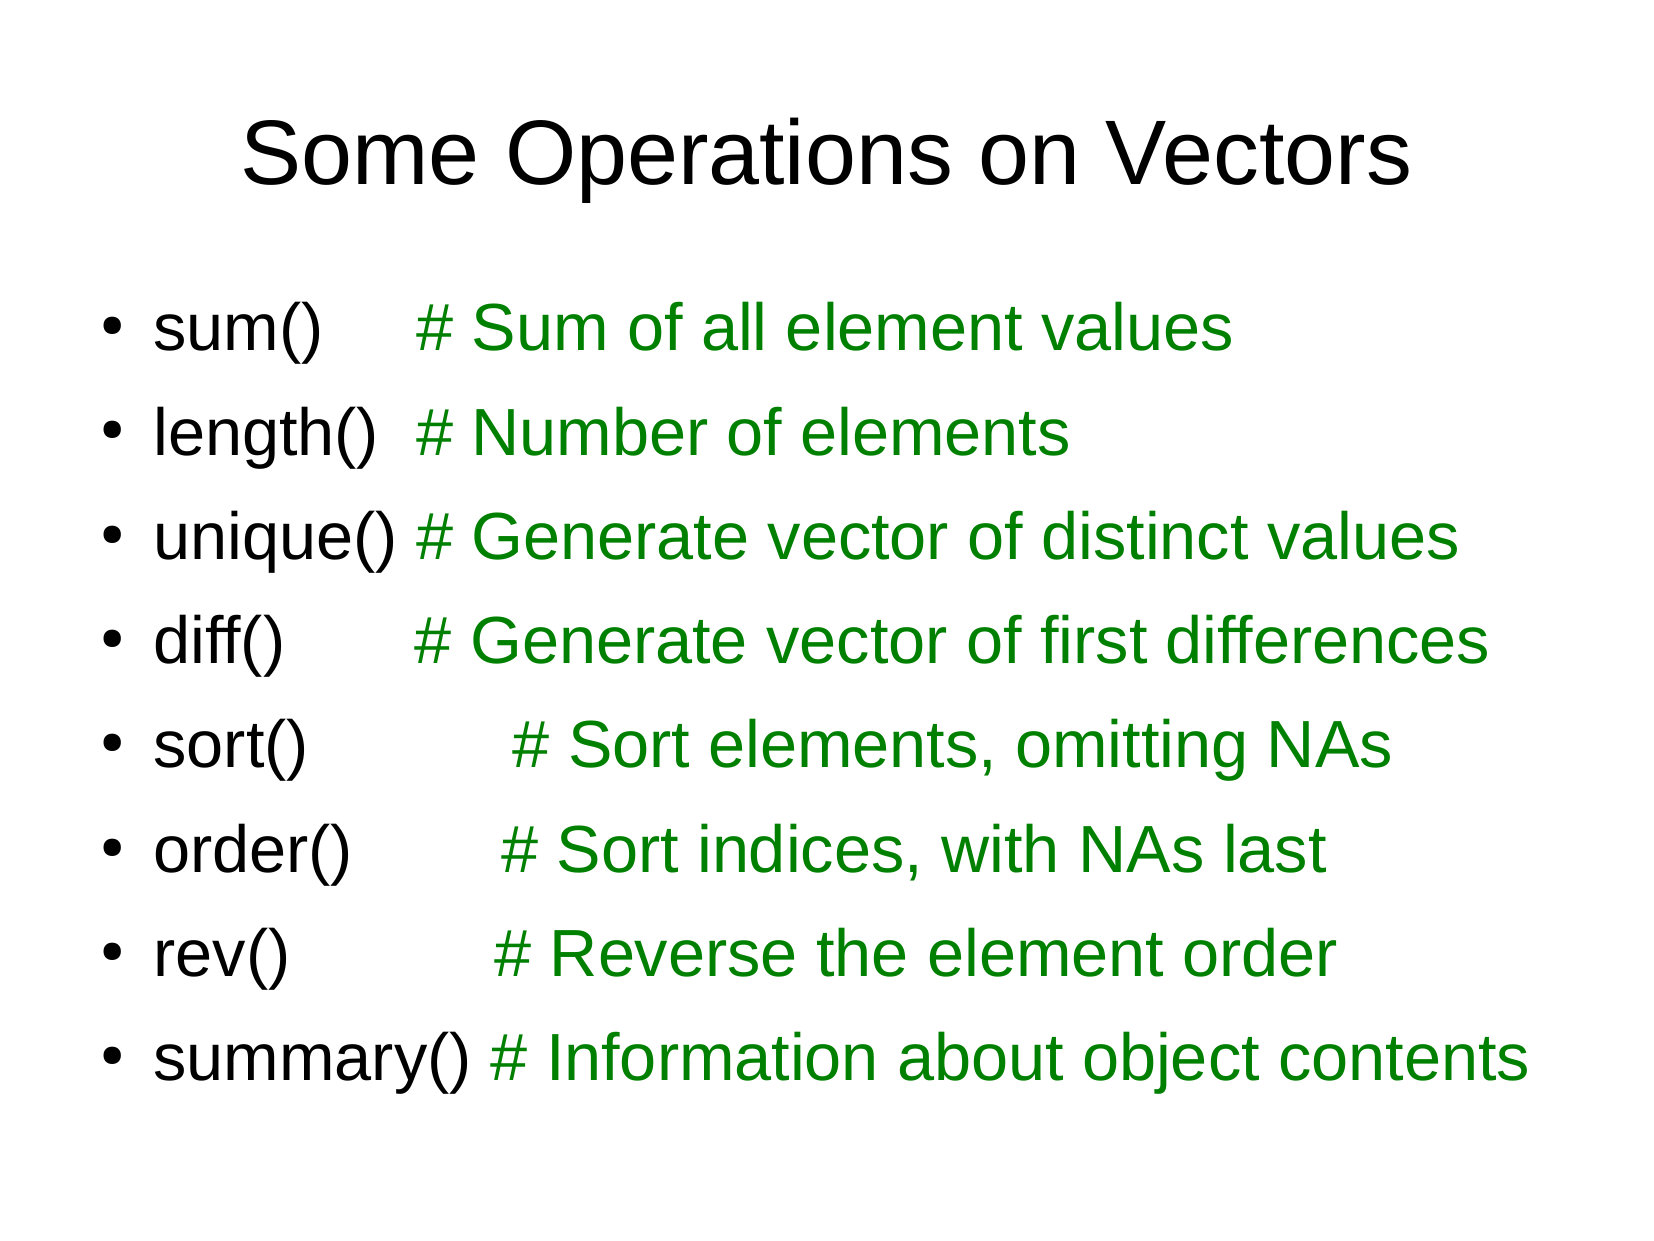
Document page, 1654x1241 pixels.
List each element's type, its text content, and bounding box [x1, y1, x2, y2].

title Some Operations on Vectors [82, 49, 1571, 257]
list sum() # Sum of all element values length() # Number of elements unique() # Generate vector of distinct values diff() # Generate vector of first differences sort() # Sort elements, omitting NAs order() # Sort indices, with NAs last rev() # Reverse the element order summary() # Information about object contents [82, 290, 1538, 1186]
